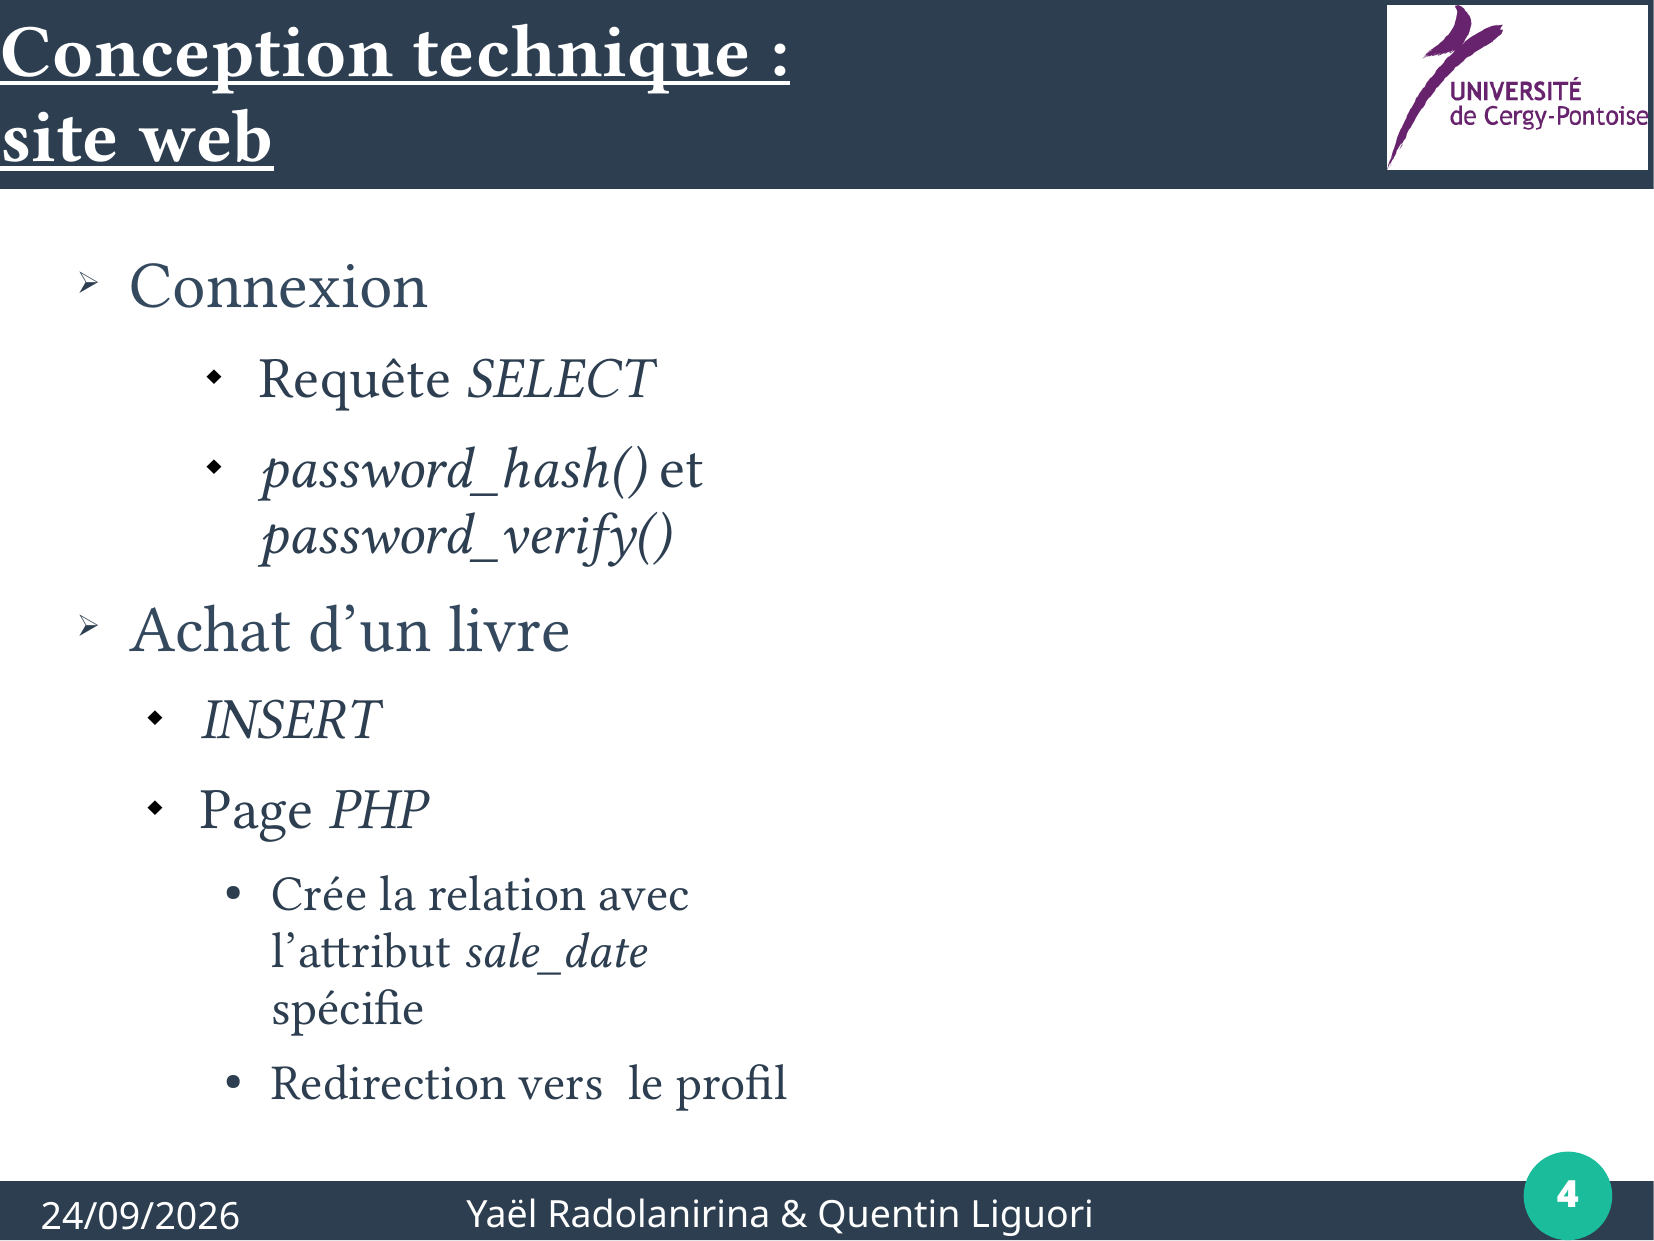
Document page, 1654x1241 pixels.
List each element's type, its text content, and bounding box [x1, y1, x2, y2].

picture [1387, 5, 1648, 170]
title Conception technique : site web [0, 0, 1382, 189]
list Connexion Requête SELECT password_hash() et password_verify() Achat d’un livre INSERT Page PHP Crée la relation avec l’attribut sale_date spécifie Redirection vers le profil [59, 248, 809, 1134]
